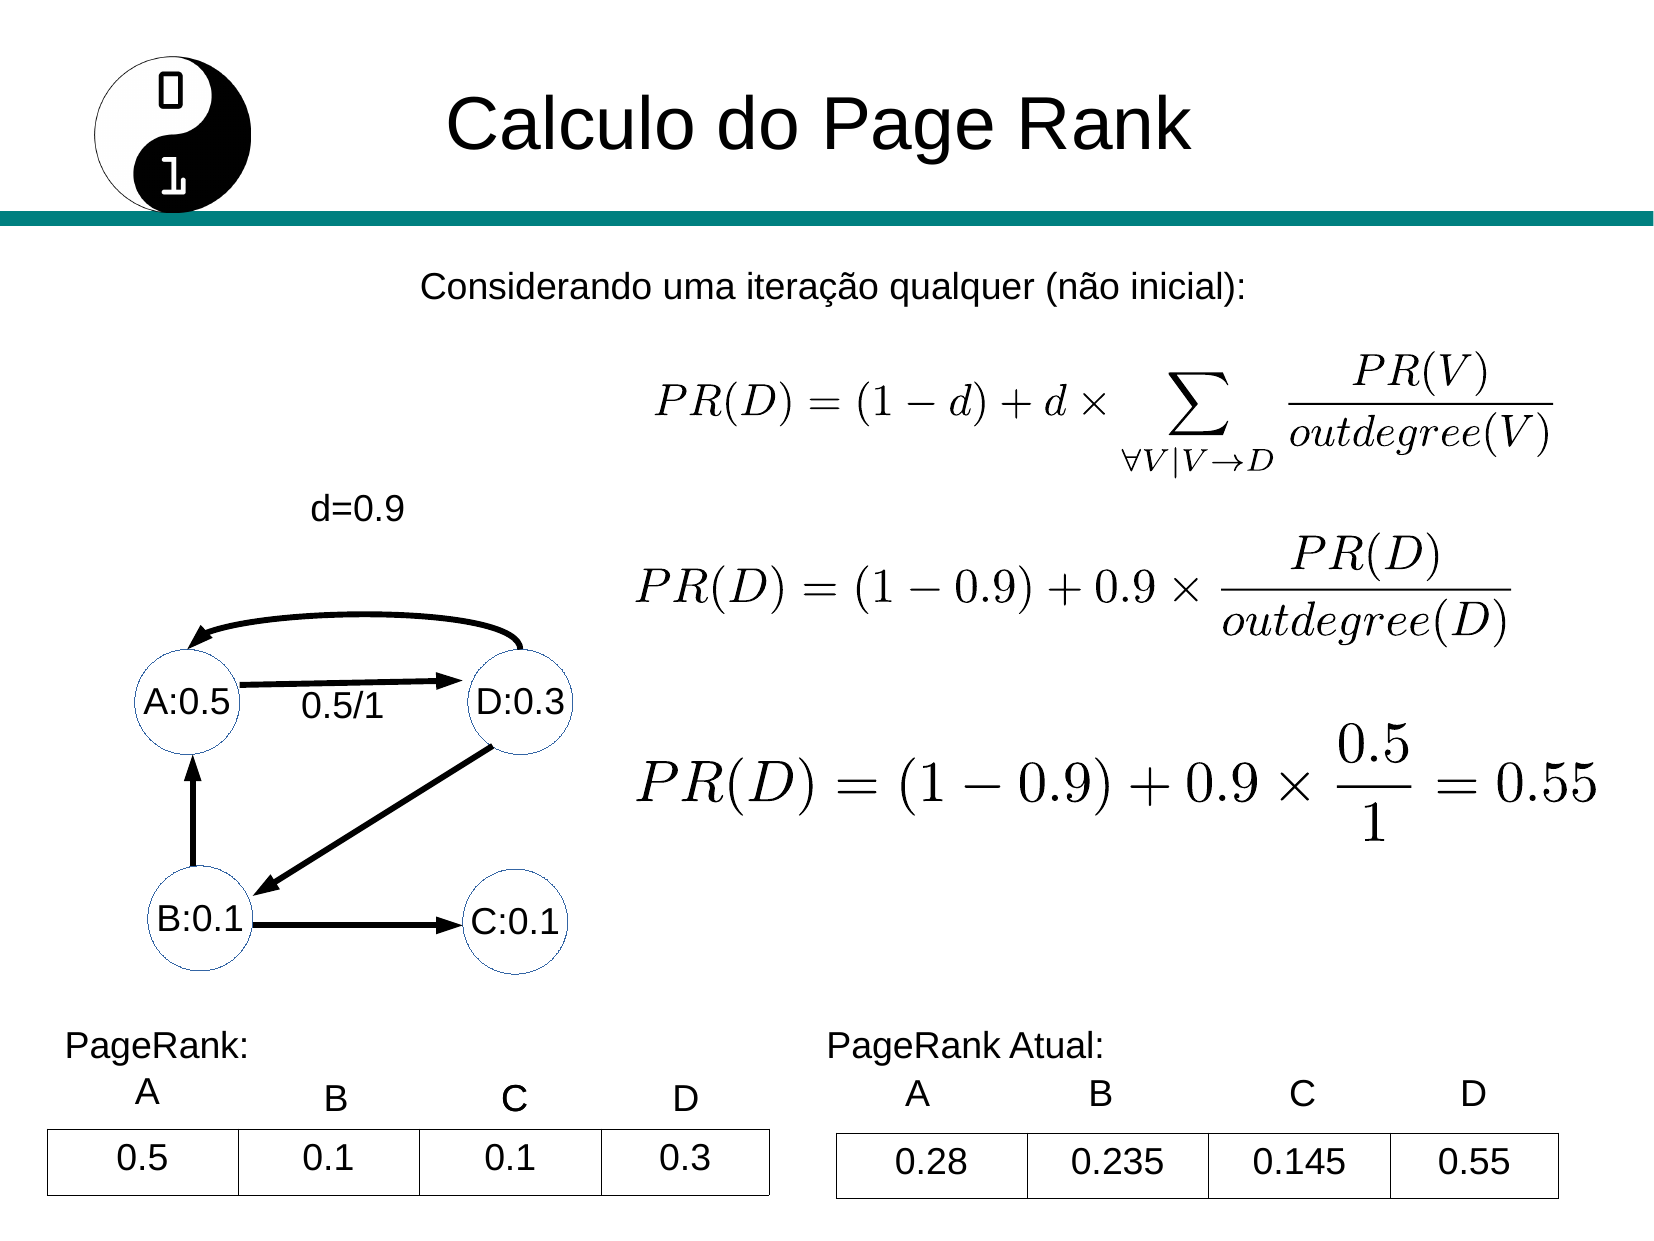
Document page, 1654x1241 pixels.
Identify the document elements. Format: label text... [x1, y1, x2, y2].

text_box D [657, 1069, 713, 1127]
text_box C [486, 1069, 541, 1127]
text_box Considerando uma iteração qualquer (não inicial): [405, 258, 1262, 316]
table_header 0.235 [1028, 1134, 1208, 1198]
text_box d=0.9 [295, 480, 421, 537]
text_box C [1274, 1065, 1329, 1122]
text_box 0.5/1 [286, 676, 400, 734]
text_box [633, 532, 1512, 648]
text_box PageRank: [49, 1017, 265, 1075]
text_box C:0.1 [462, 869, 568, 975]
text_box [652, 351, 1554, 479]
text_box B:0.1 [147, 865, 253, 971]
text_box A [890, 1075, 946, 1122]
text_box B [309, 1069, 364, 1127]
table_header 0.28 [837, 1134, 1027, 1198]
table_header 0.1 [239, 1130, 419, 1195]
text_box [633, 723, 1599, 842]
text_box D:0.3 [467, 649, 573, 755]
text_box A:0.5 [134, 649, 240, 755]
table_header 0.55 [1391, 1134, 1558, 1198]
title Calculo do Page Rank [0, 19, 1654, 211]
text_box A [120, 1075, 175, 1121]
text_box B [1073, 1065, 1129, 1122]
picture [94, 56, 251, 213]
table_header 0.5 [48, 1130, 238, 1195]
table_header 0.1 [420, 1130, 601, 1195]
table_header 0.145 [1209, 1134, 1390, 1198]
text_box PageRank Atual: [811, 1017, 1120, 1075]
text_box D [1445, 1065, 1501, 1122]
table_header 0.3 [602, 1130, 769, 1195]
